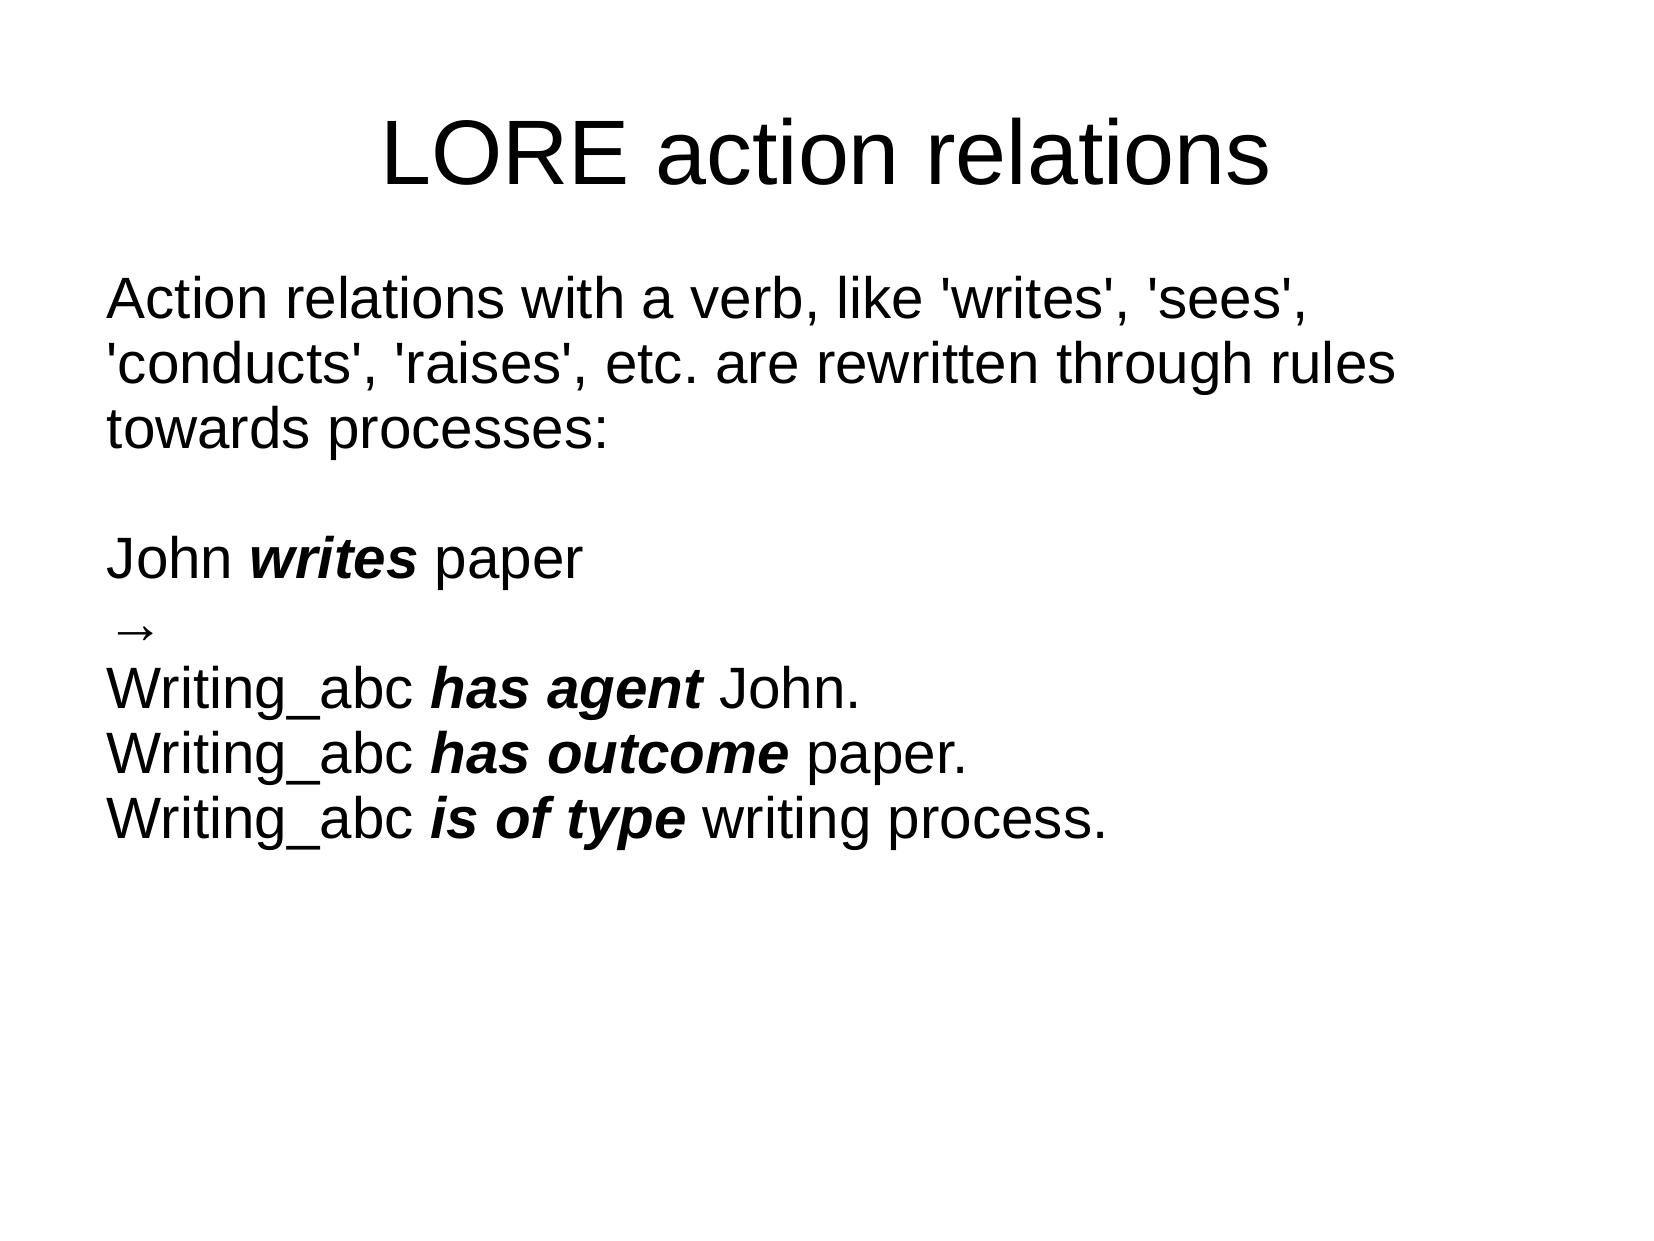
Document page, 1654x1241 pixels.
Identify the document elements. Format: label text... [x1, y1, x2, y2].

text_box Action relations with a verb, like 'writes', 'sees', 'conducts', 'raises', etc. are rewritten through rules towards processes: John writes paper → Writing_abc has agent John. Writing_abc has outcome paper. Writing_abc is of type writing process. [92, 258, 1567, 927]
title LORE action relations [82, 49, 1571, 257]
